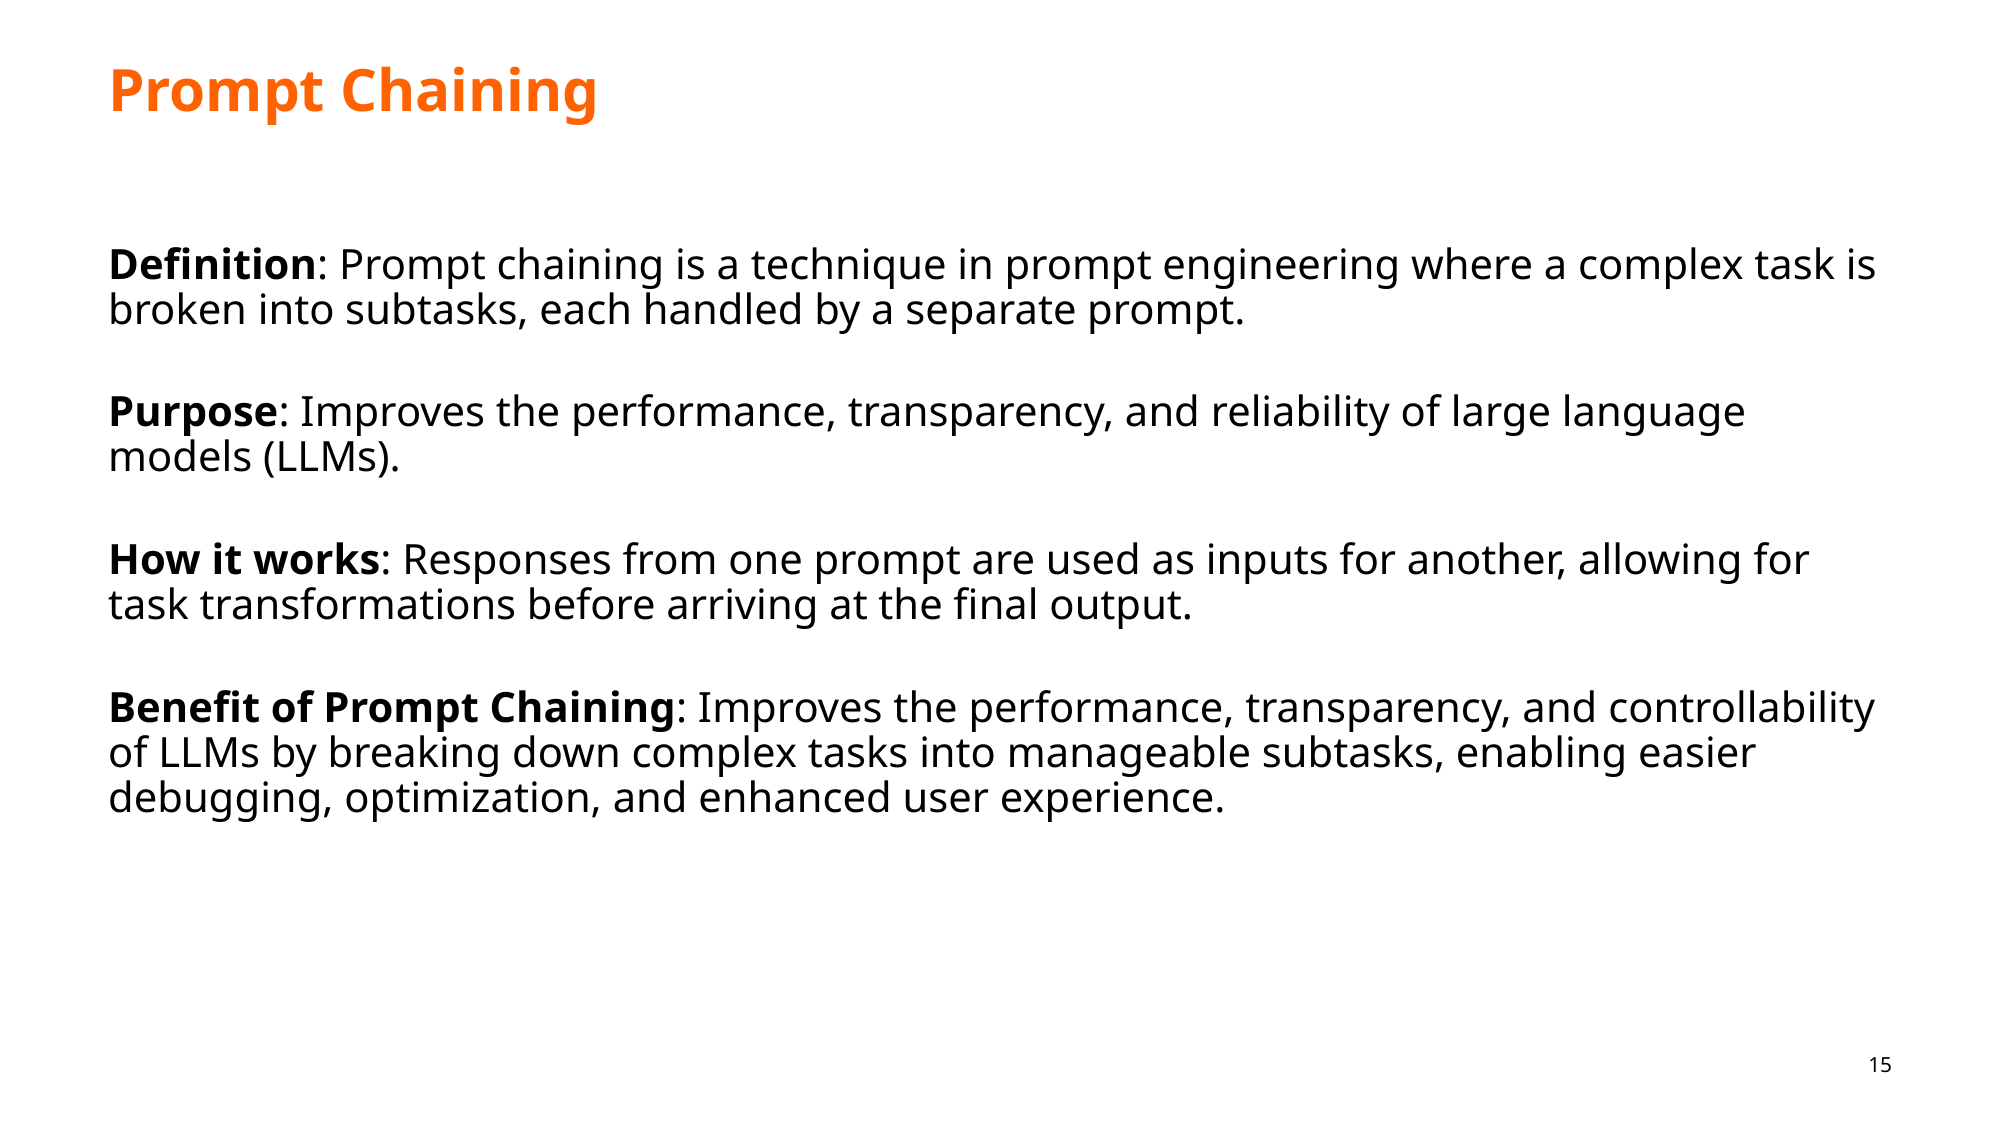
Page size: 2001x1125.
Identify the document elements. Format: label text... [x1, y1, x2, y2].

slide_number <number> [1810, 1050, 1892, 1082]
list Definition: Prompt chaining is a technique in prompt engineering where a complex task is broken into subtasks, each handled by a separate prompt. Purpose: Improves the performance, transparency, and reliability of large language models (LLMs). How it works: Responses from one prompt are used as inputs for another, allowing for task transformations before arriving at the final output. Benefit of Prompt Chaining: Improves the performance, transparency, and controllability of LLMs by breaking down complex tasks into manageable subtasks, enabling easier debugging, optimization, and enhanced user experience. [108, 187, 1893, 1017]
title Prompt Chaining [108, 53, 1893, 187]
